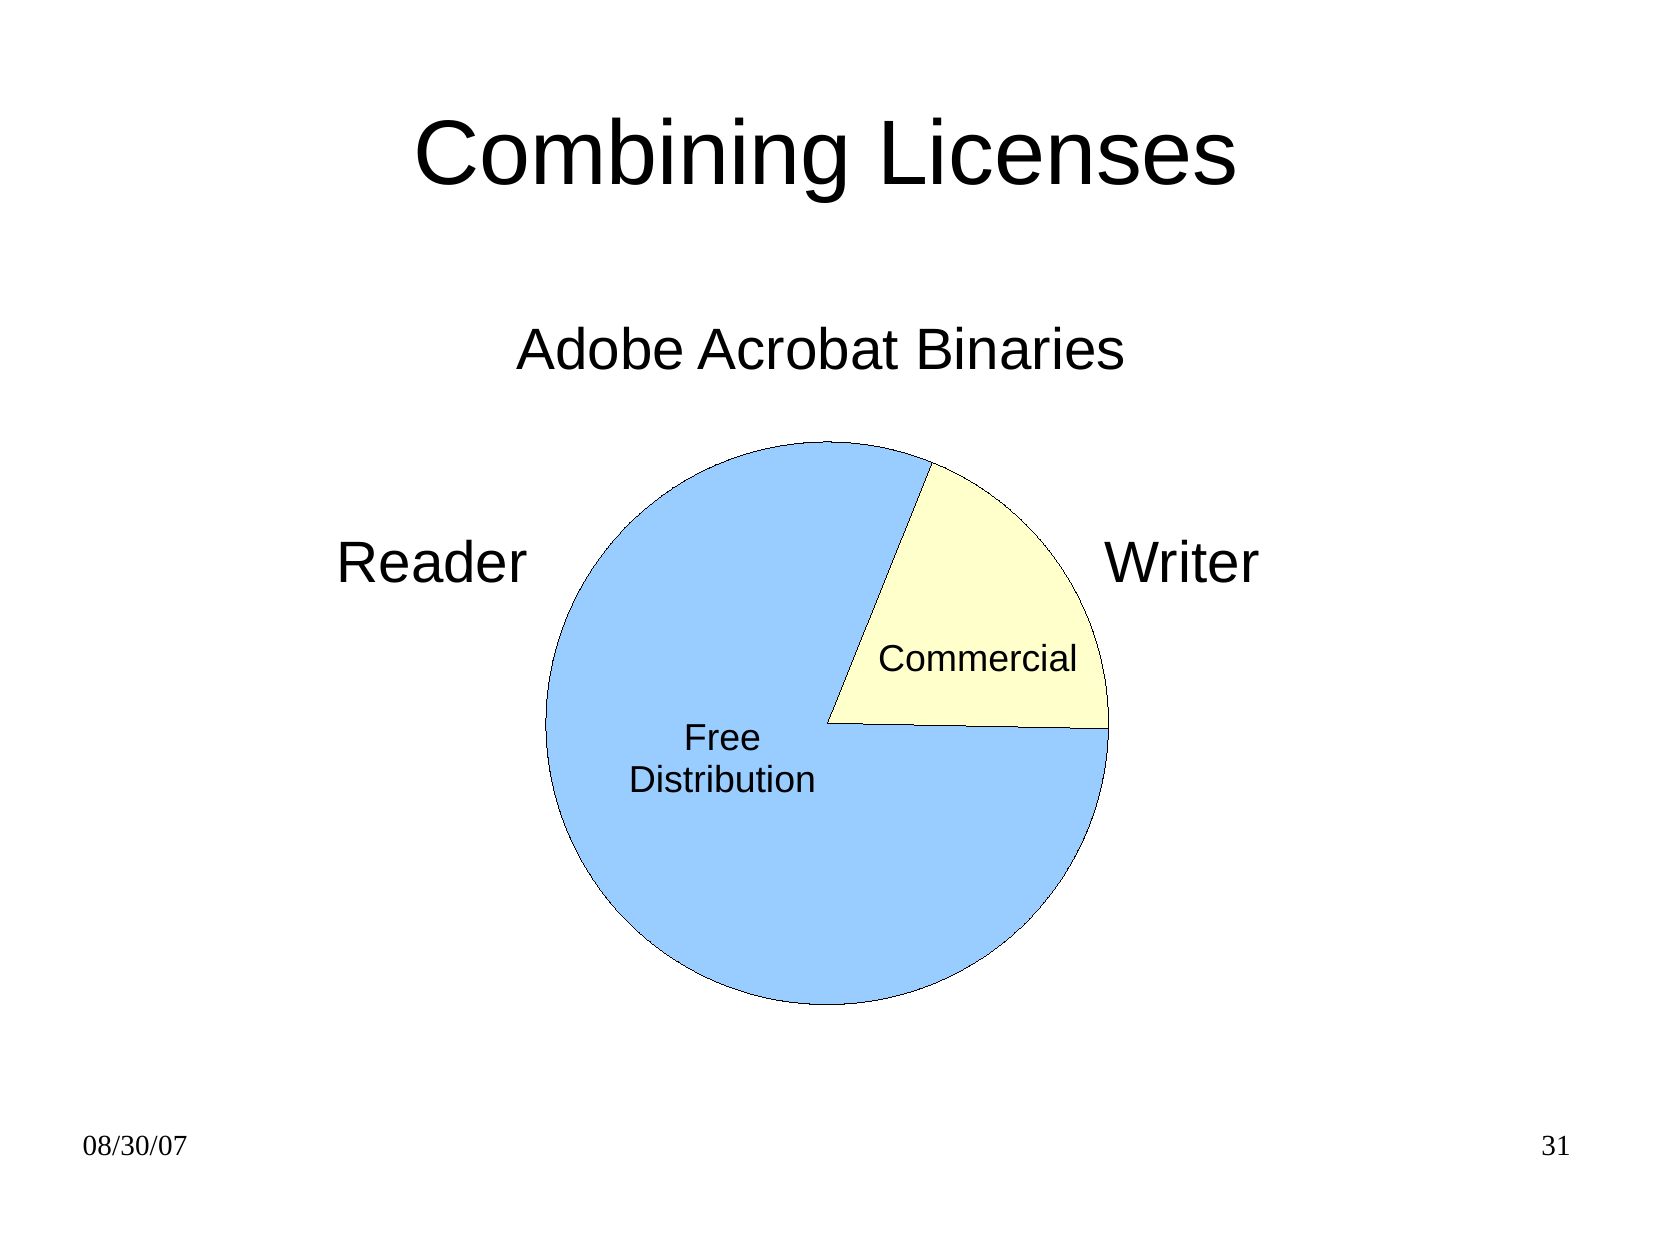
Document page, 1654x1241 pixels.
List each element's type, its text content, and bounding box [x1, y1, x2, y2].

text_box Reader [301, 522, 564, 603]
text_box [545, 441, 1109, 1005]
text_box Writer [1051, 522, 1314, 603]
text_box Commercial [845, 629, 1110, 687]
text_box Free Distribution [572, 709, 873, 808]
text_box Adobe Acrobat Binaries [407, 309, 1236, 390]
title Combining Licenses [82, 49, 1571, 257]
